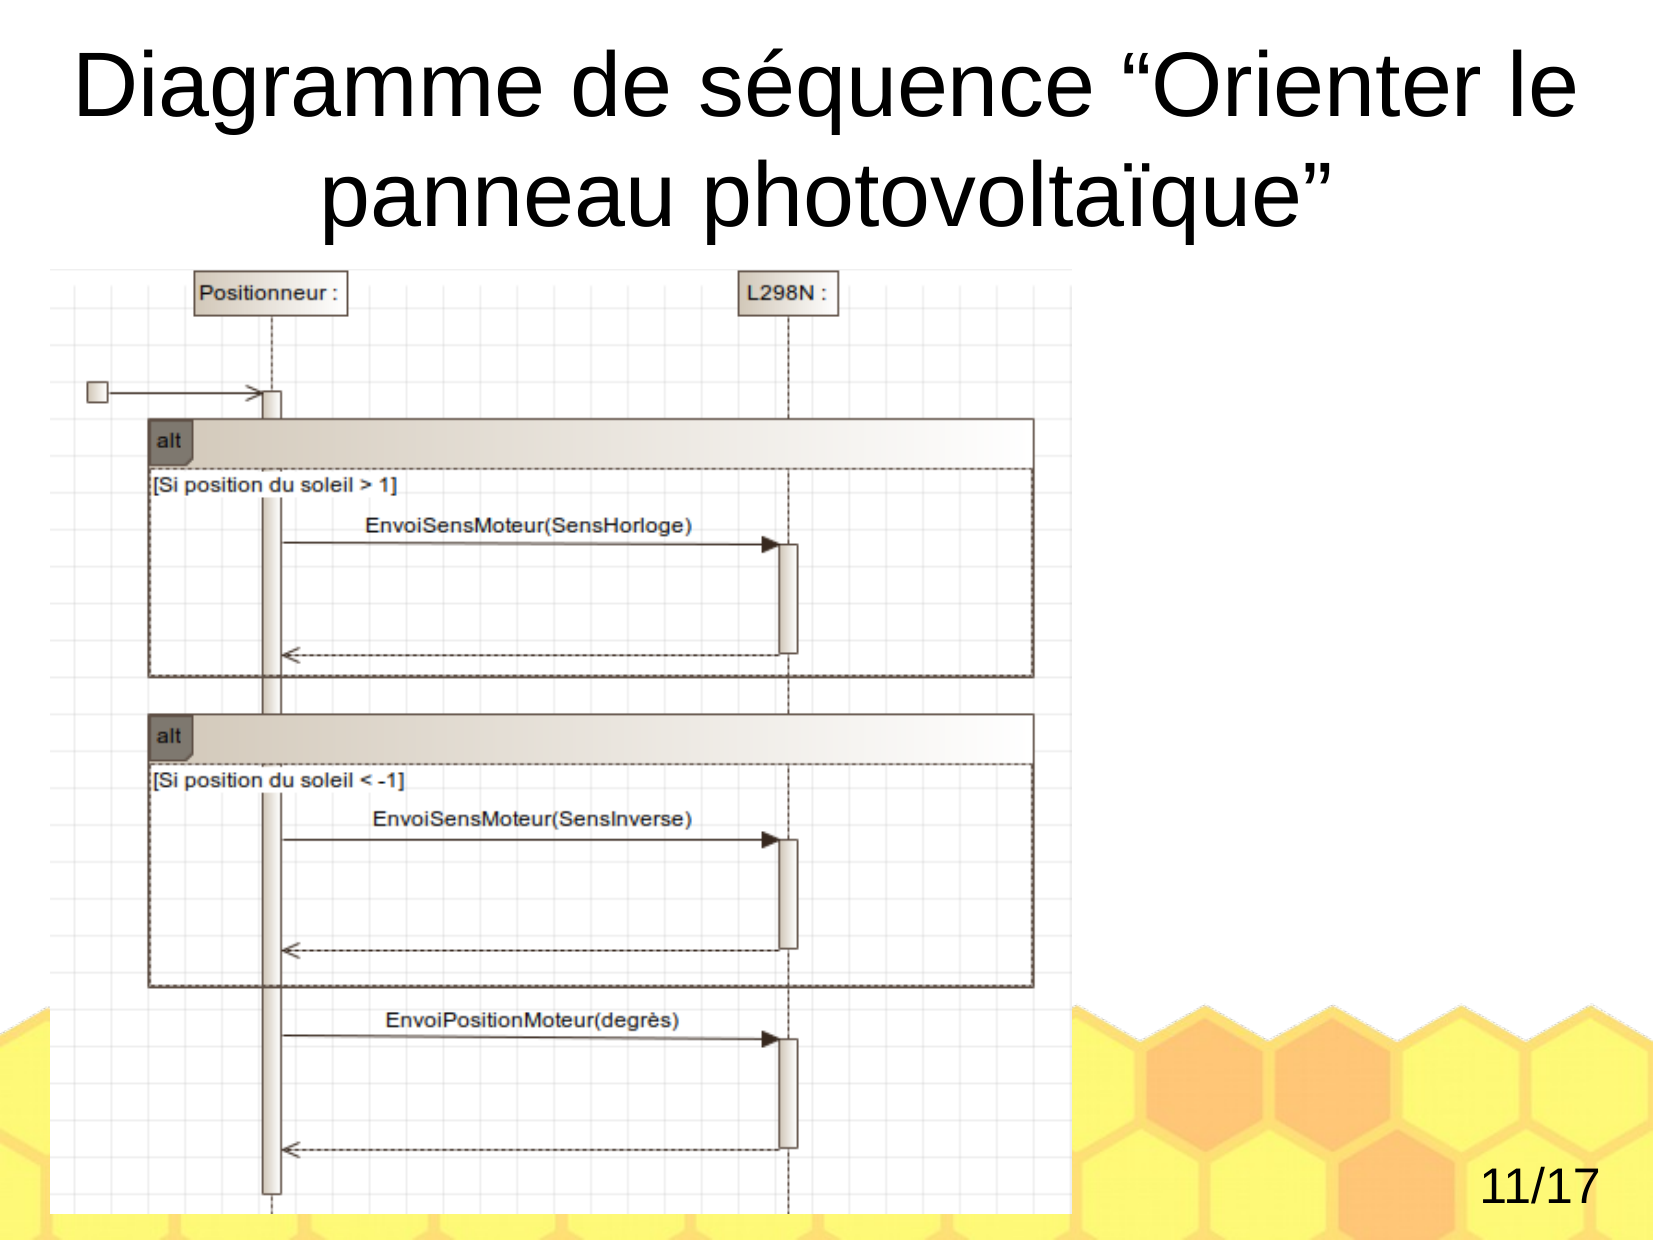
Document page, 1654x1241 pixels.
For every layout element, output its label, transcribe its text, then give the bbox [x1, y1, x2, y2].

text_box Diagramme de séquence “Orienter le panneau photovoltaïque” [0, 0, 1654, 270]
picture [0, 269, 1653, 1240]
text_box <numéro>/17 [1464, 1146, 1630, 1217]
